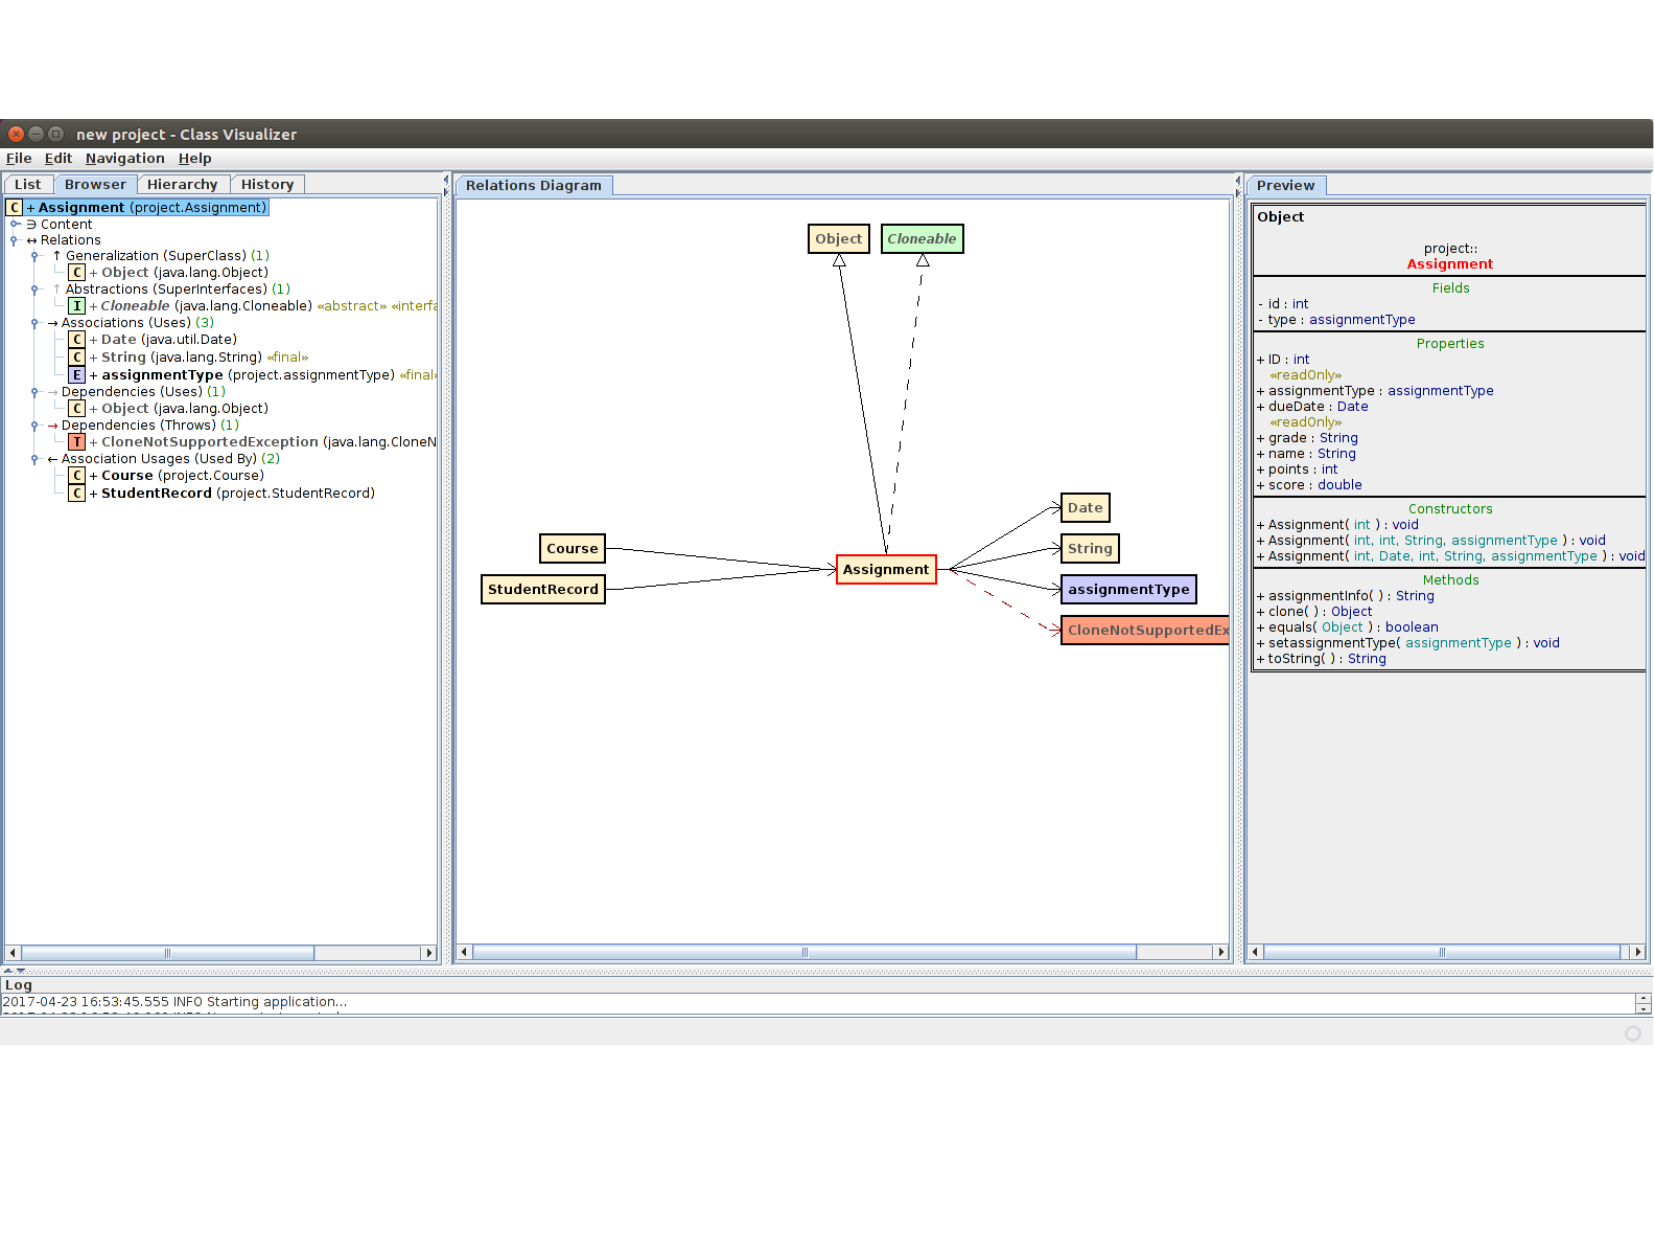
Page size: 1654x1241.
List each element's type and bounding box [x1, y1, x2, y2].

picture [0, 119, 1654, 1045]
